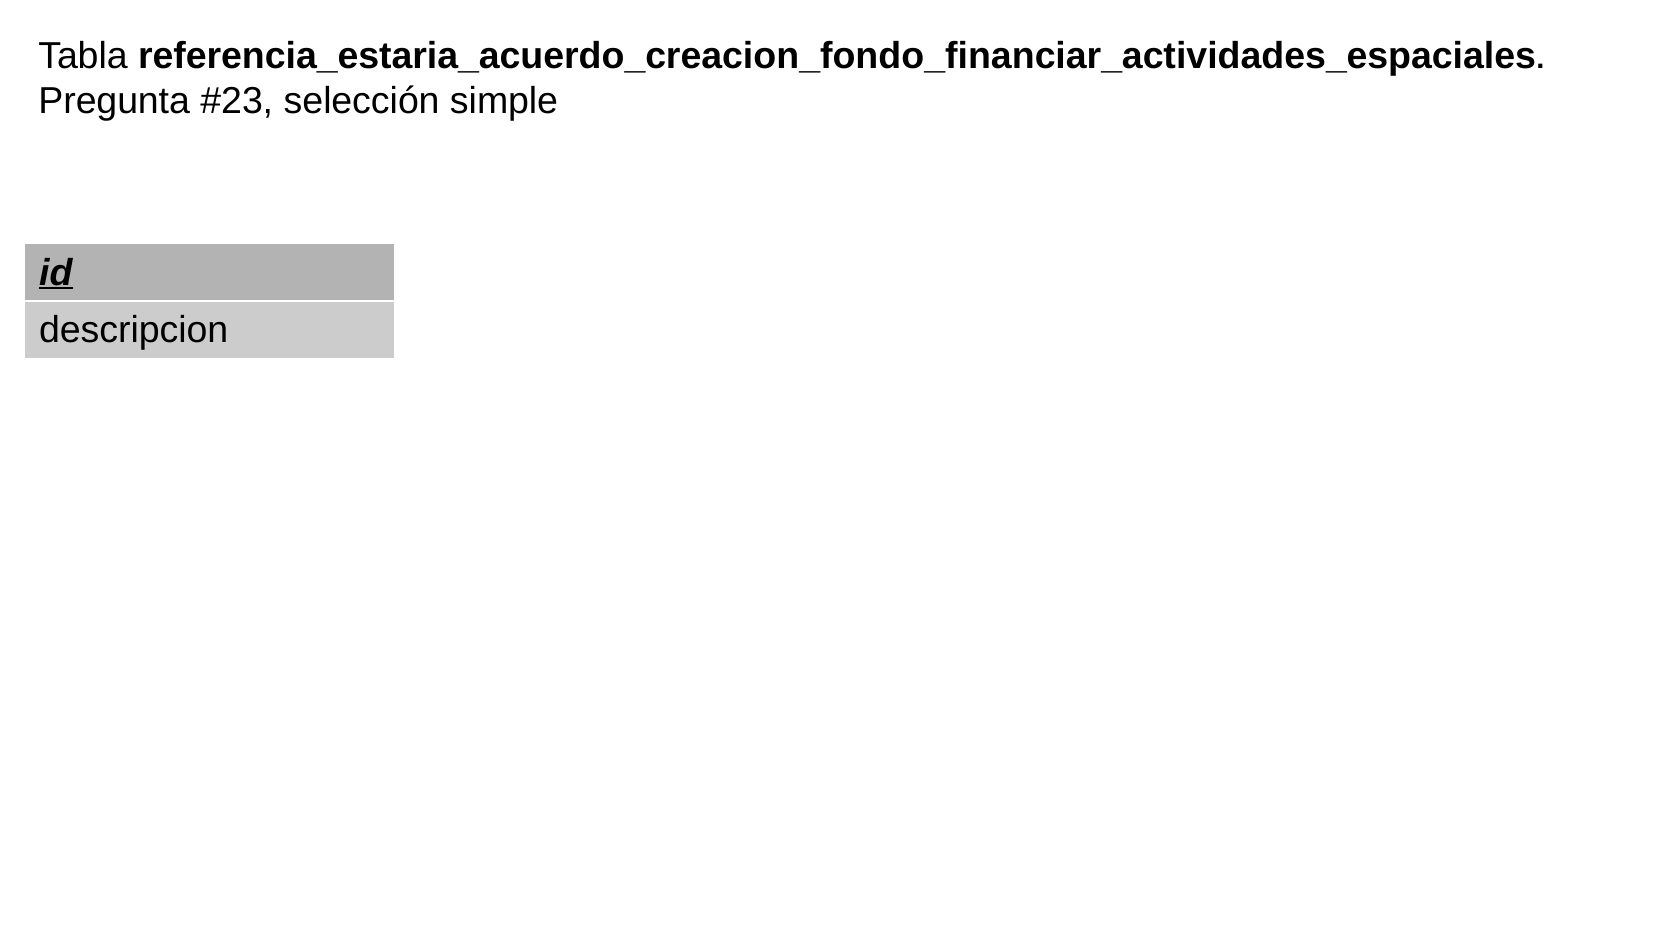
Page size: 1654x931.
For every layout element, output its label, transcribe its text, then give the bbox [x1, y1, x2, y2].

table_cell descripcion [25, 302, 394, 358]
table_header id [25, 244, 394, 300]
text_box Tabla referencia_estaria_acuerdo_creacion_fondo_financiar_actividades_espaciales. Pregunta #23, selección simple [23, 23, 1618, 165]
